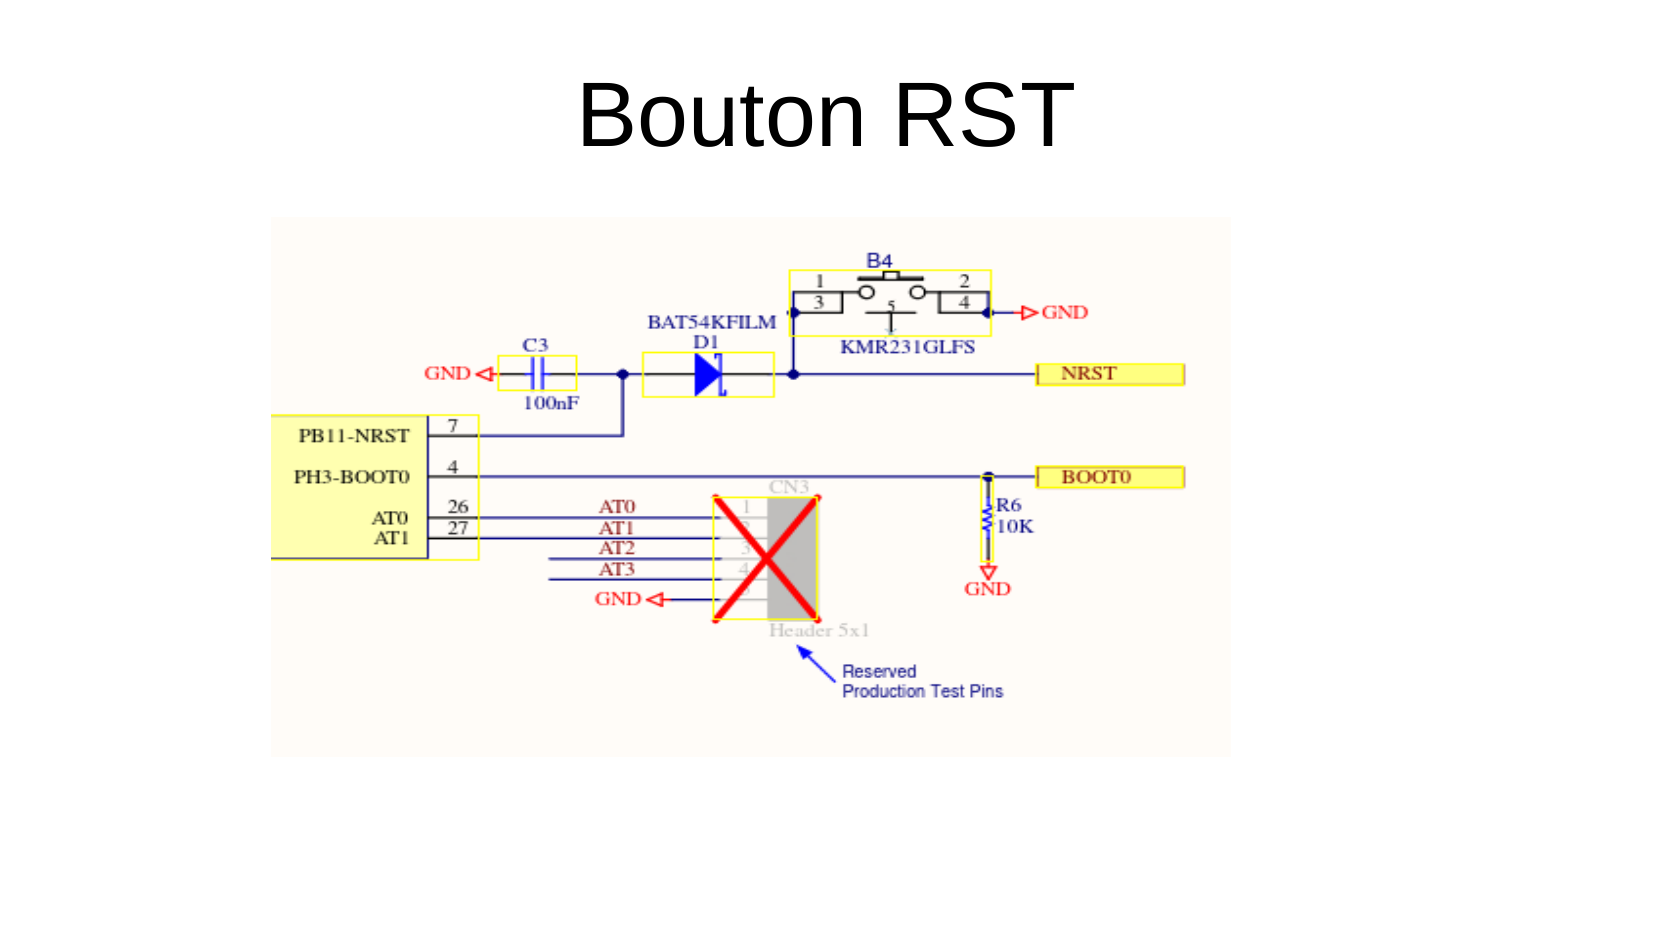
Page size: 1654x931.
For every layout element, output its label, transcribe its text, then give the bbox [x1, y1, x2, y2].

picture [271, 217, 1231, 758]
title Bouton RST [82, 37, 1571, 193]
